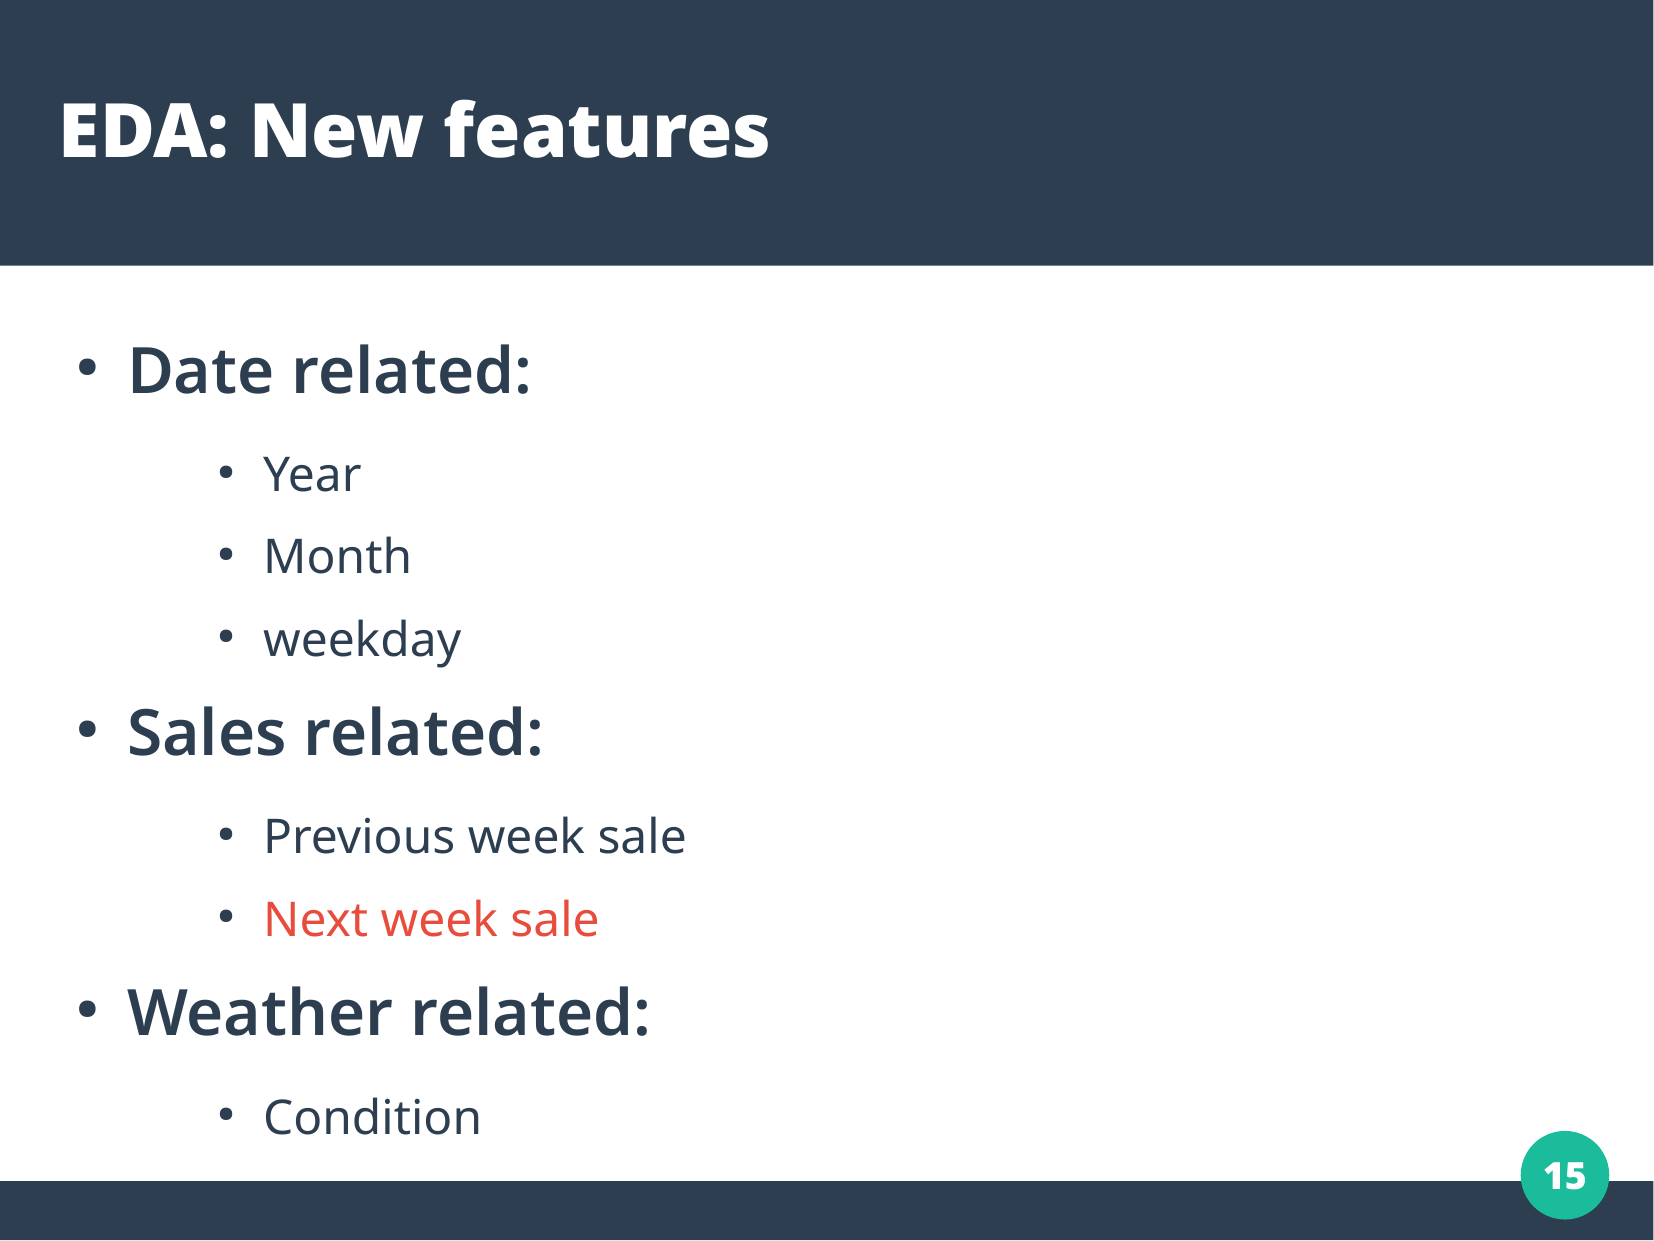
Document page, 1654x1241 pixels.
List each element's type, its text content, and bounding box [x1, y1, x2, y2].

title EDA: New features [59, 49, 1595, 207]
list Date related: Year Month weekday Sales related: Previous week sale Next week sale Weather related: Condition [59, 324, 1595, 1152]
